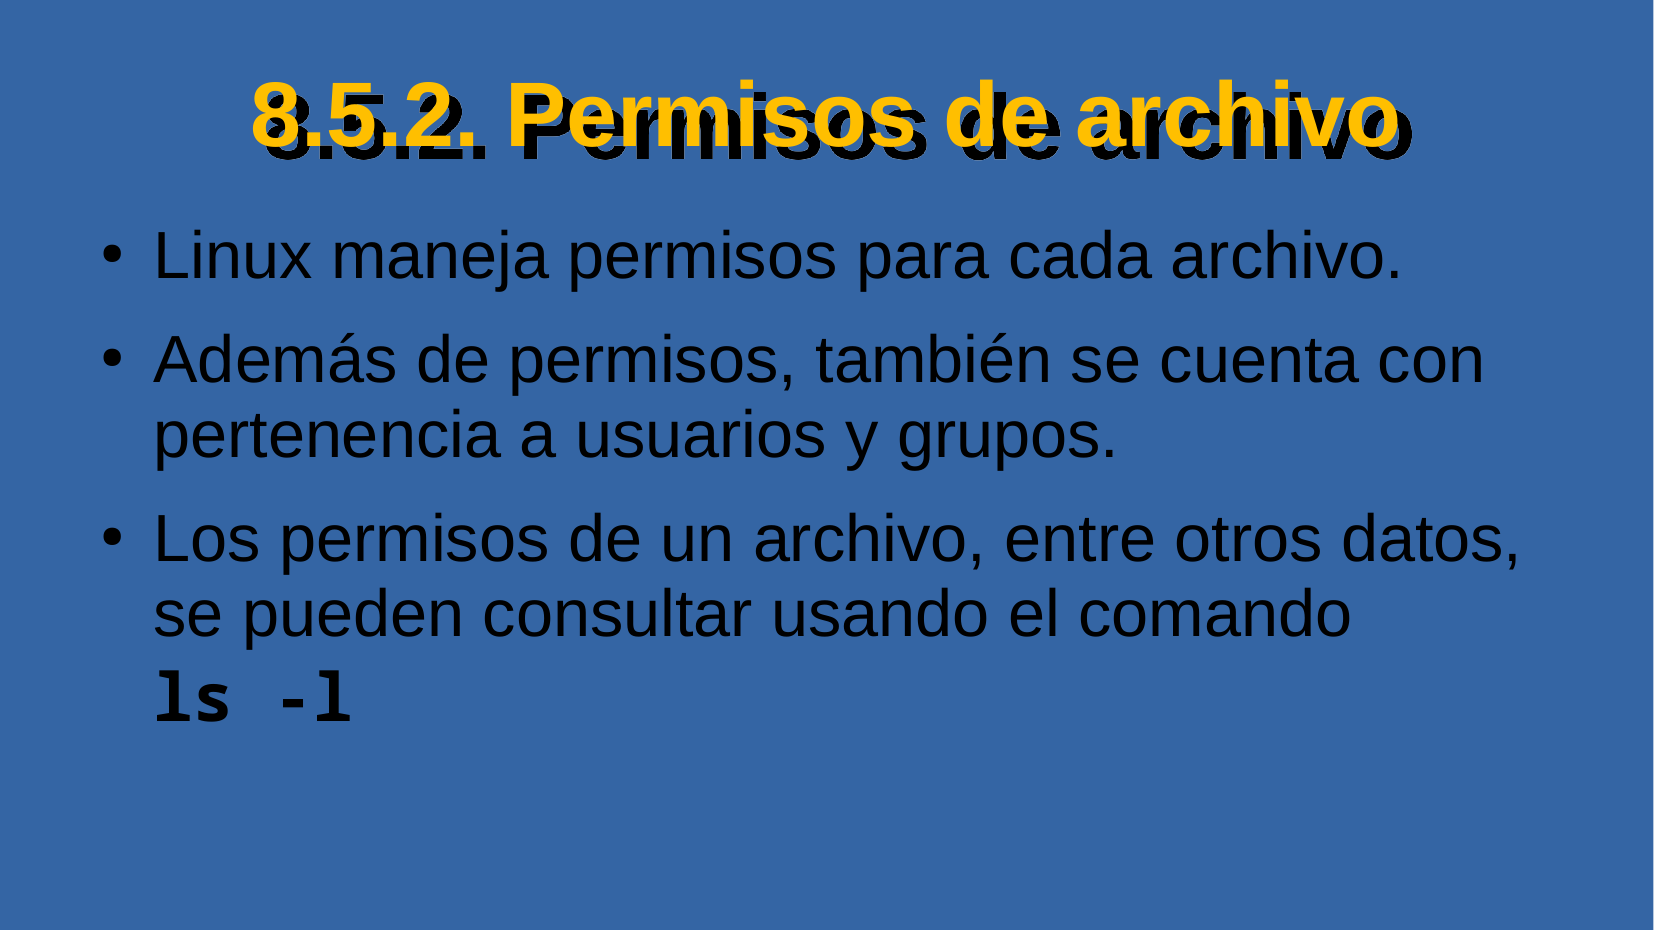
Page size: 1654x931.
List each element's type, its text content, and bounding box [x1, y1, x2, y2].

list Linux maneja permisos para cada archivo. Además de permisos, también se cuenta con pertenencia a usuarios y grupos. Los permisos de un archivo, entre otros datos, se pueden consultar usando el comando ls -l [82, 217, 1571, 758]
title 8.5.2. Permisos de archivo [82, 37, 1571, 193]
